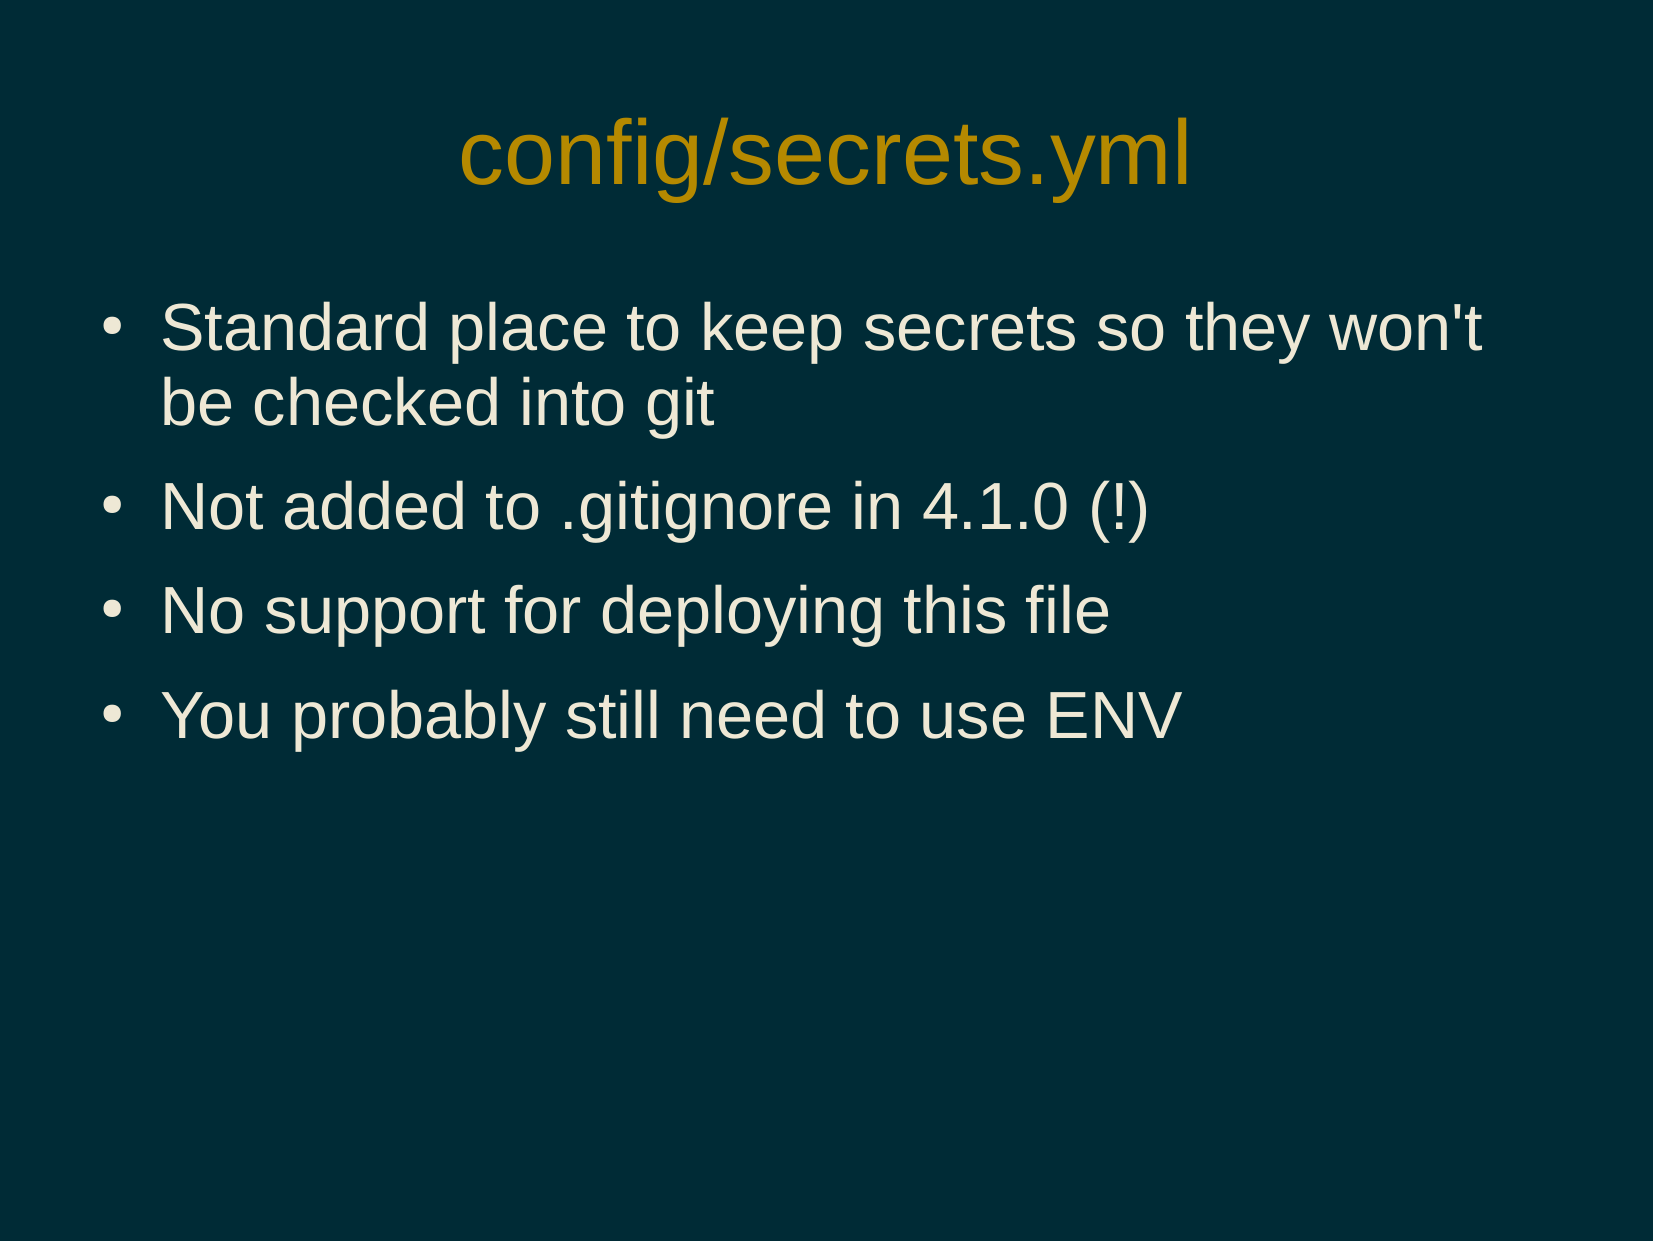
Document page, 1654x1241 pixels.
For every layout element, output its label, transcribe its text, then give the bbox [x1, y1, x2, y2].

title config/secrets.yml [82, 49, 1571, 257]
list Standard place to keep secrets so they won't be checked into git Not added to .gitignore in 4.1.0 (!) No support for deploying this file You probably still need to use ENV [82, 290, 1571, 1010]
